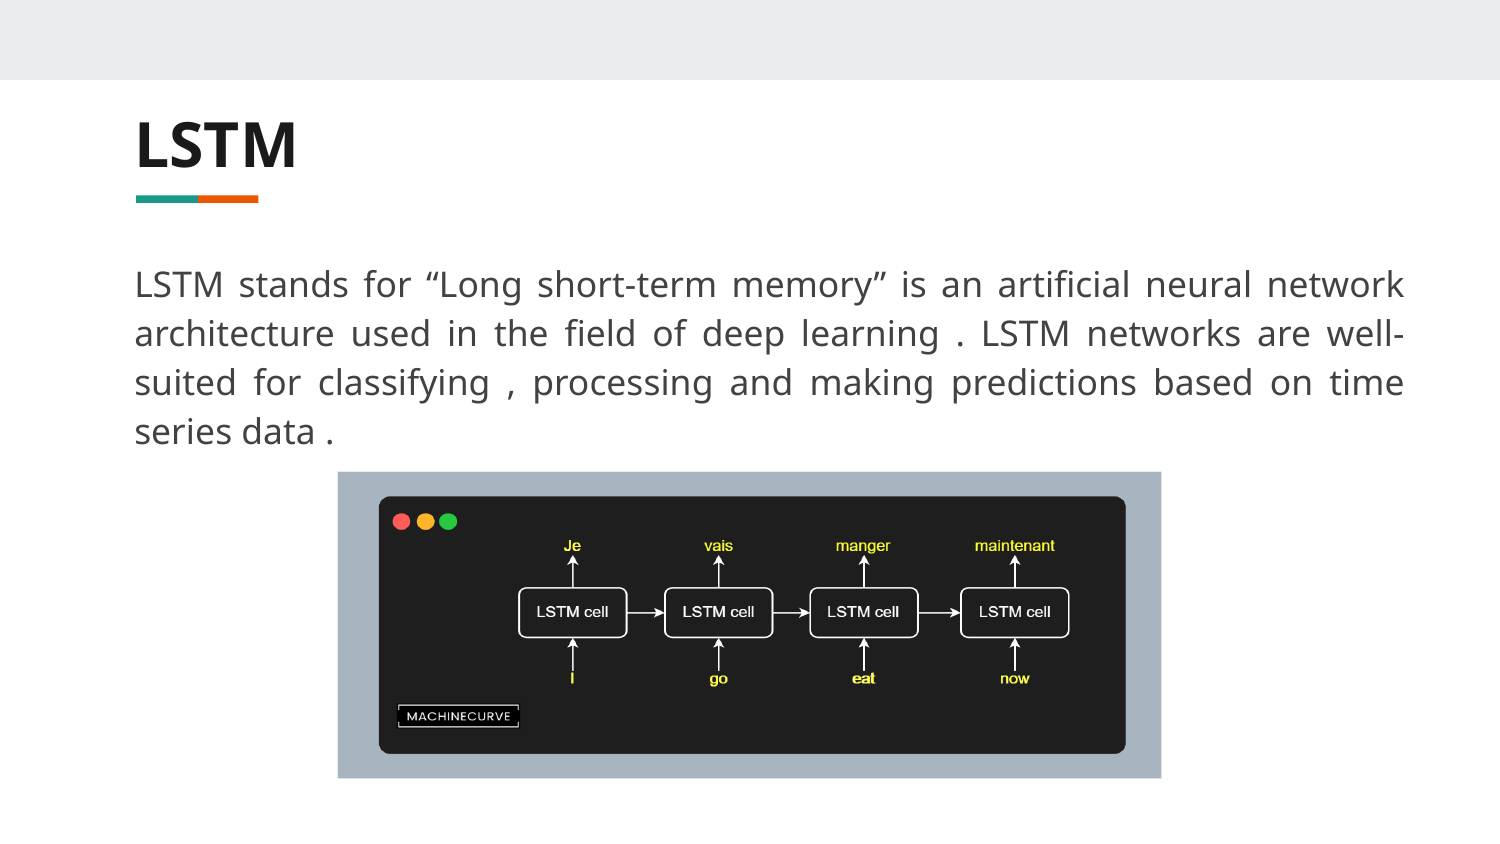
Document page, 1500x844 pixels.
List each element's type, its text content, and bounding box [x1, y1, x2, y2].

list LSTM stands for “Long short-term memory” is an artificial neural network architecture used in the field of deep learning . LSTM networks are well-suited for classifying , processing and making predictions based on time series data . [119, 241, 1421, 700]
title LSTM [119, 90, 1381, 178]
picture [337, 471, 1162, 779]
